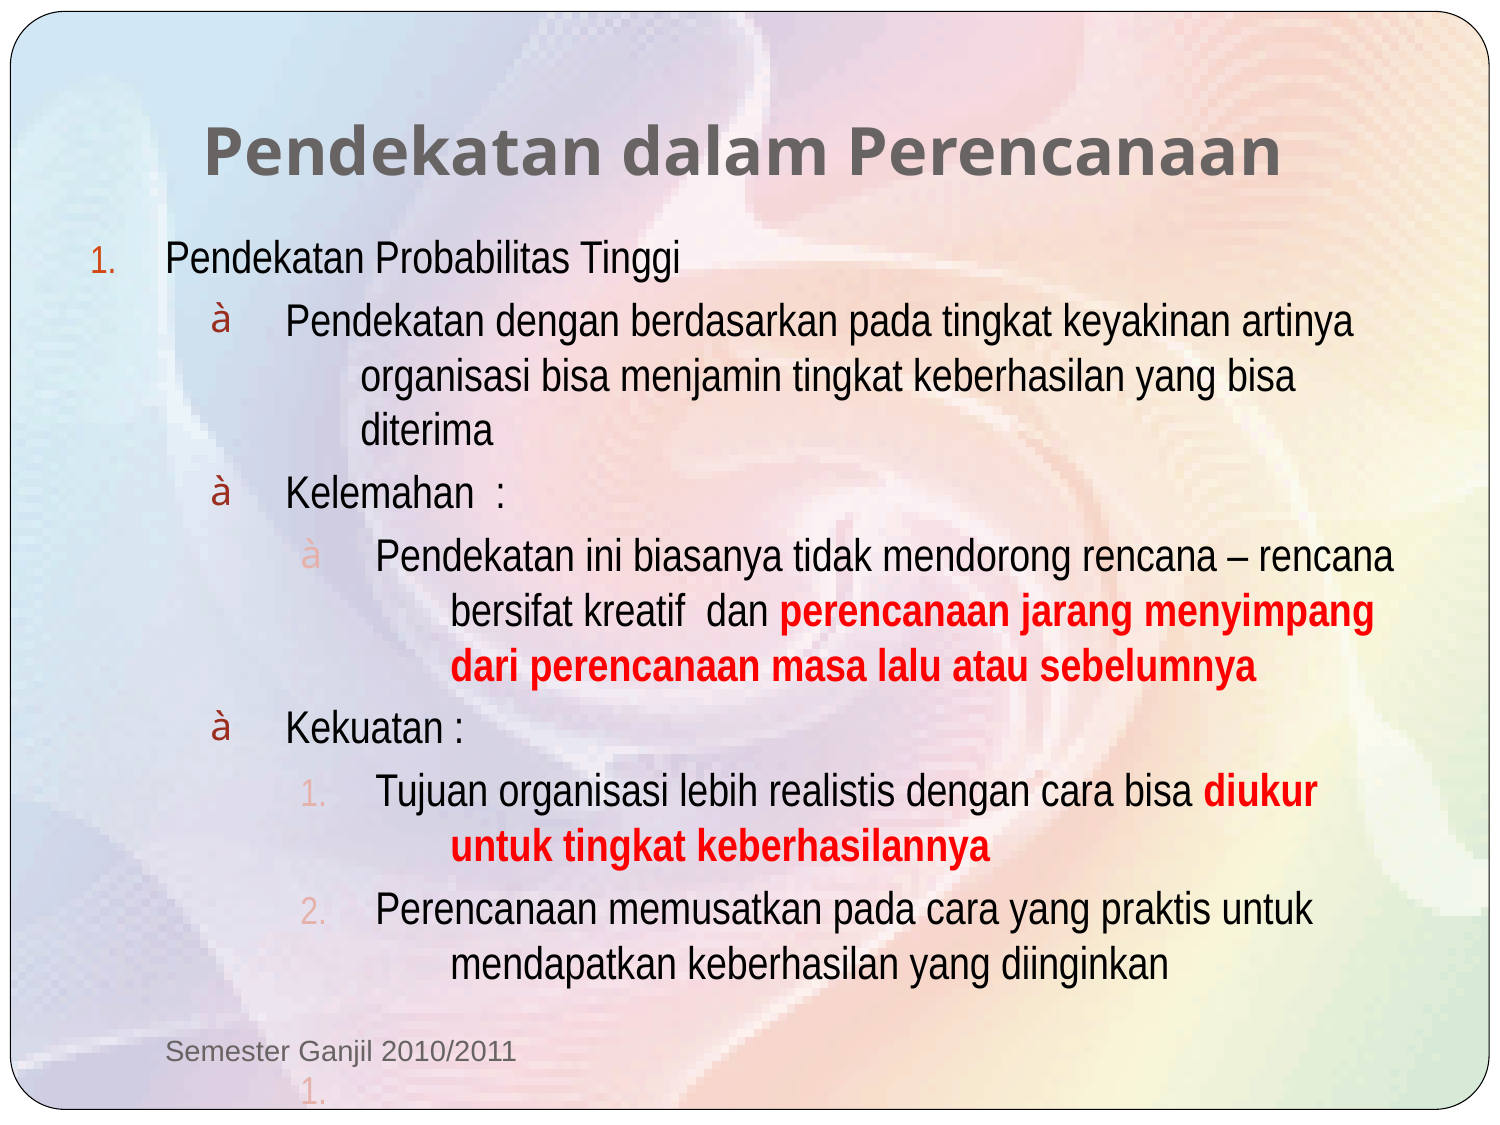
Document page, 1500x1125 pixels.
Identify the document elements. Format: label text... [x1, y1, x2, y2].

text_box Semester Ganjil 2010/2011 [150, 1038, 801, 1088]
title Pendekatan dalam Perencanaan [76, 101, 1427, 185]
list Pendekatan Probabilitas Tinggi Pendekatan dengan berdasarkan pada tingkat keyakinan artinya organisasi bisa menjamin tingkat keberhasilan yang bisa diterima Kelemahan : Pendekatan ini biasanya tidak mendorong rencana – rencana bersifat kreatif dan perencanaan jarang menyimpang dari perencanaan masa lalu atau sebelumnya Kekuatan : Tujuan organisasi lebih realistis dengan cara bisa diukur untuk tingkat keberhasilannya Perencanaan memusatkan pada cara yang praktis untuk mendapatkan keberhasilan yang diinginkan [75, 220, 1426, 1038]
